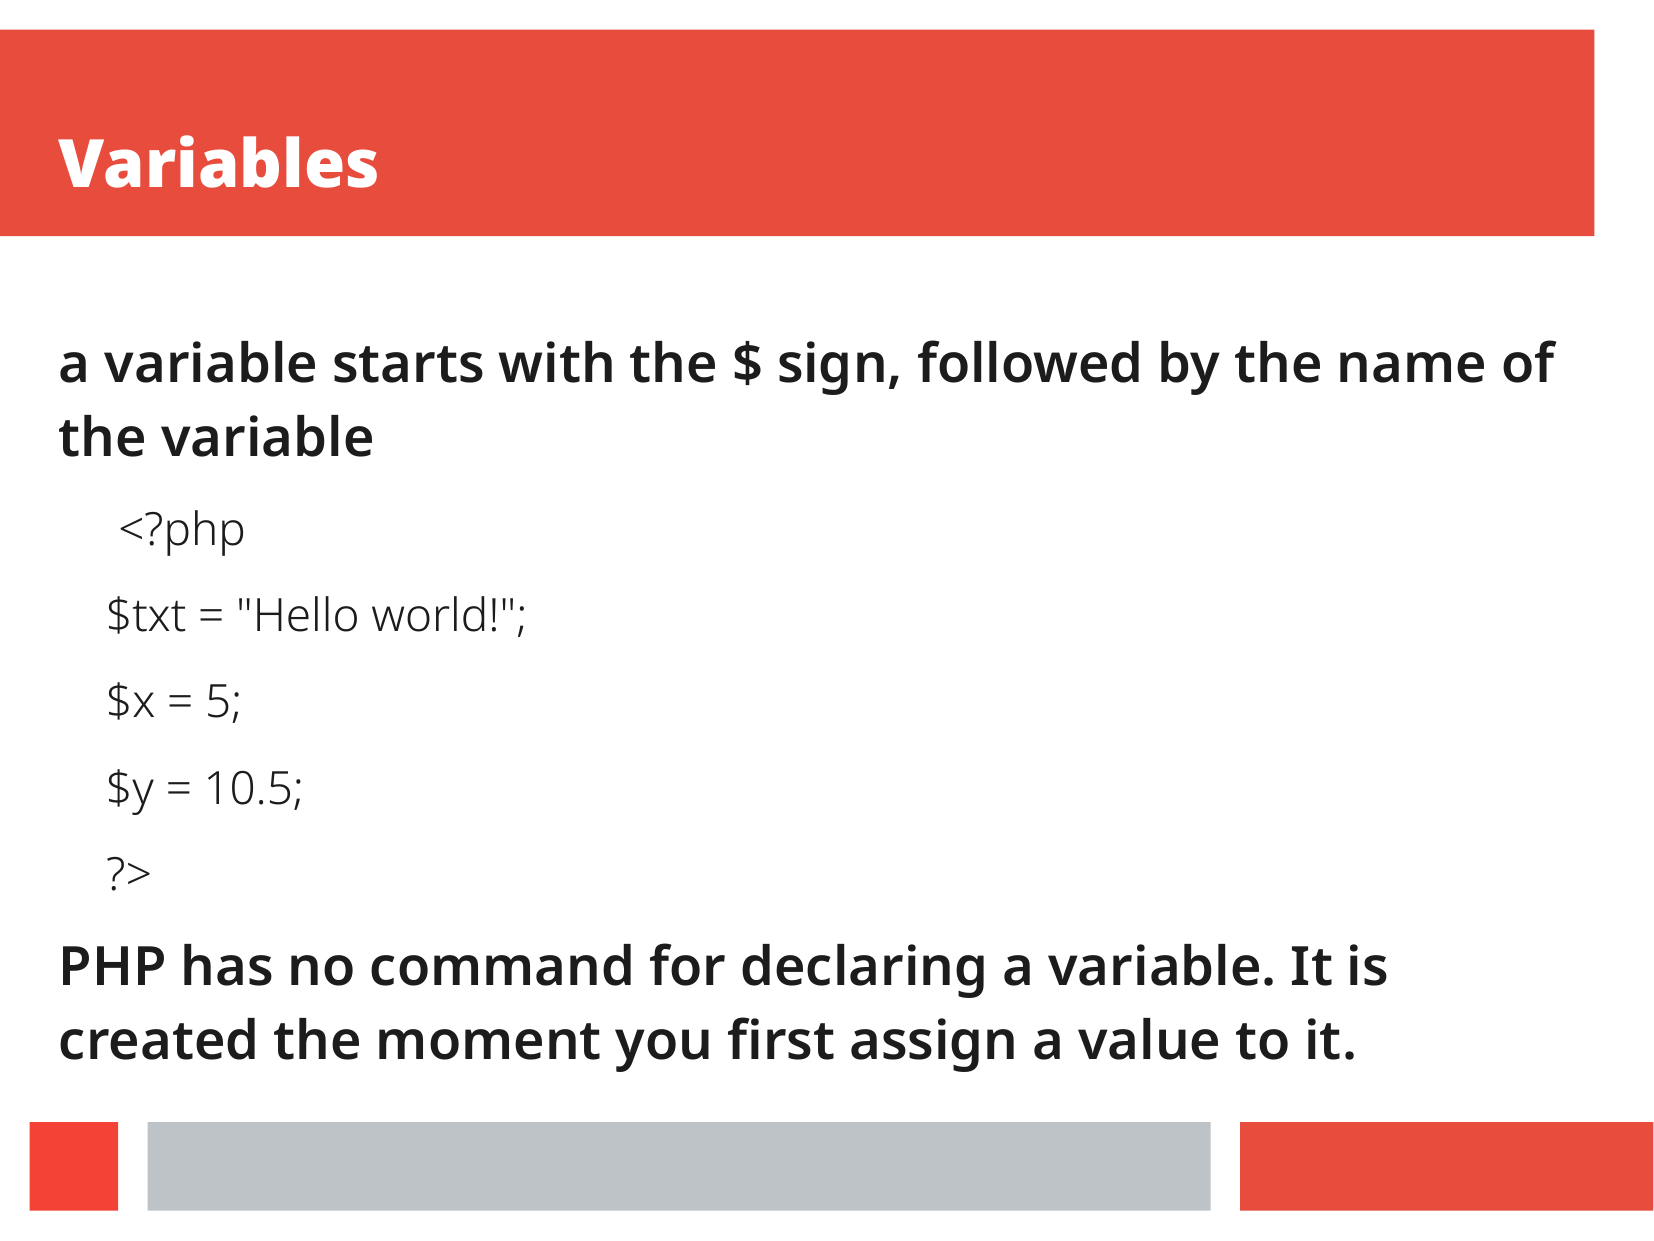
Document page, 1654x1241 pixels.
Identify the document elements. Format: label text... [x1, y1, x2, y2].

title Variables [59, 59, 1595, 207]
list a variable starts with the $ sign, followed by the name of the variable <?php $txt = "Hello world!"; $x = 5; $y = 10.5; ?> PHP has no command for declaring a variable. It is created the moment you first assign a value to it. [59, 324, 1565, 1093]
